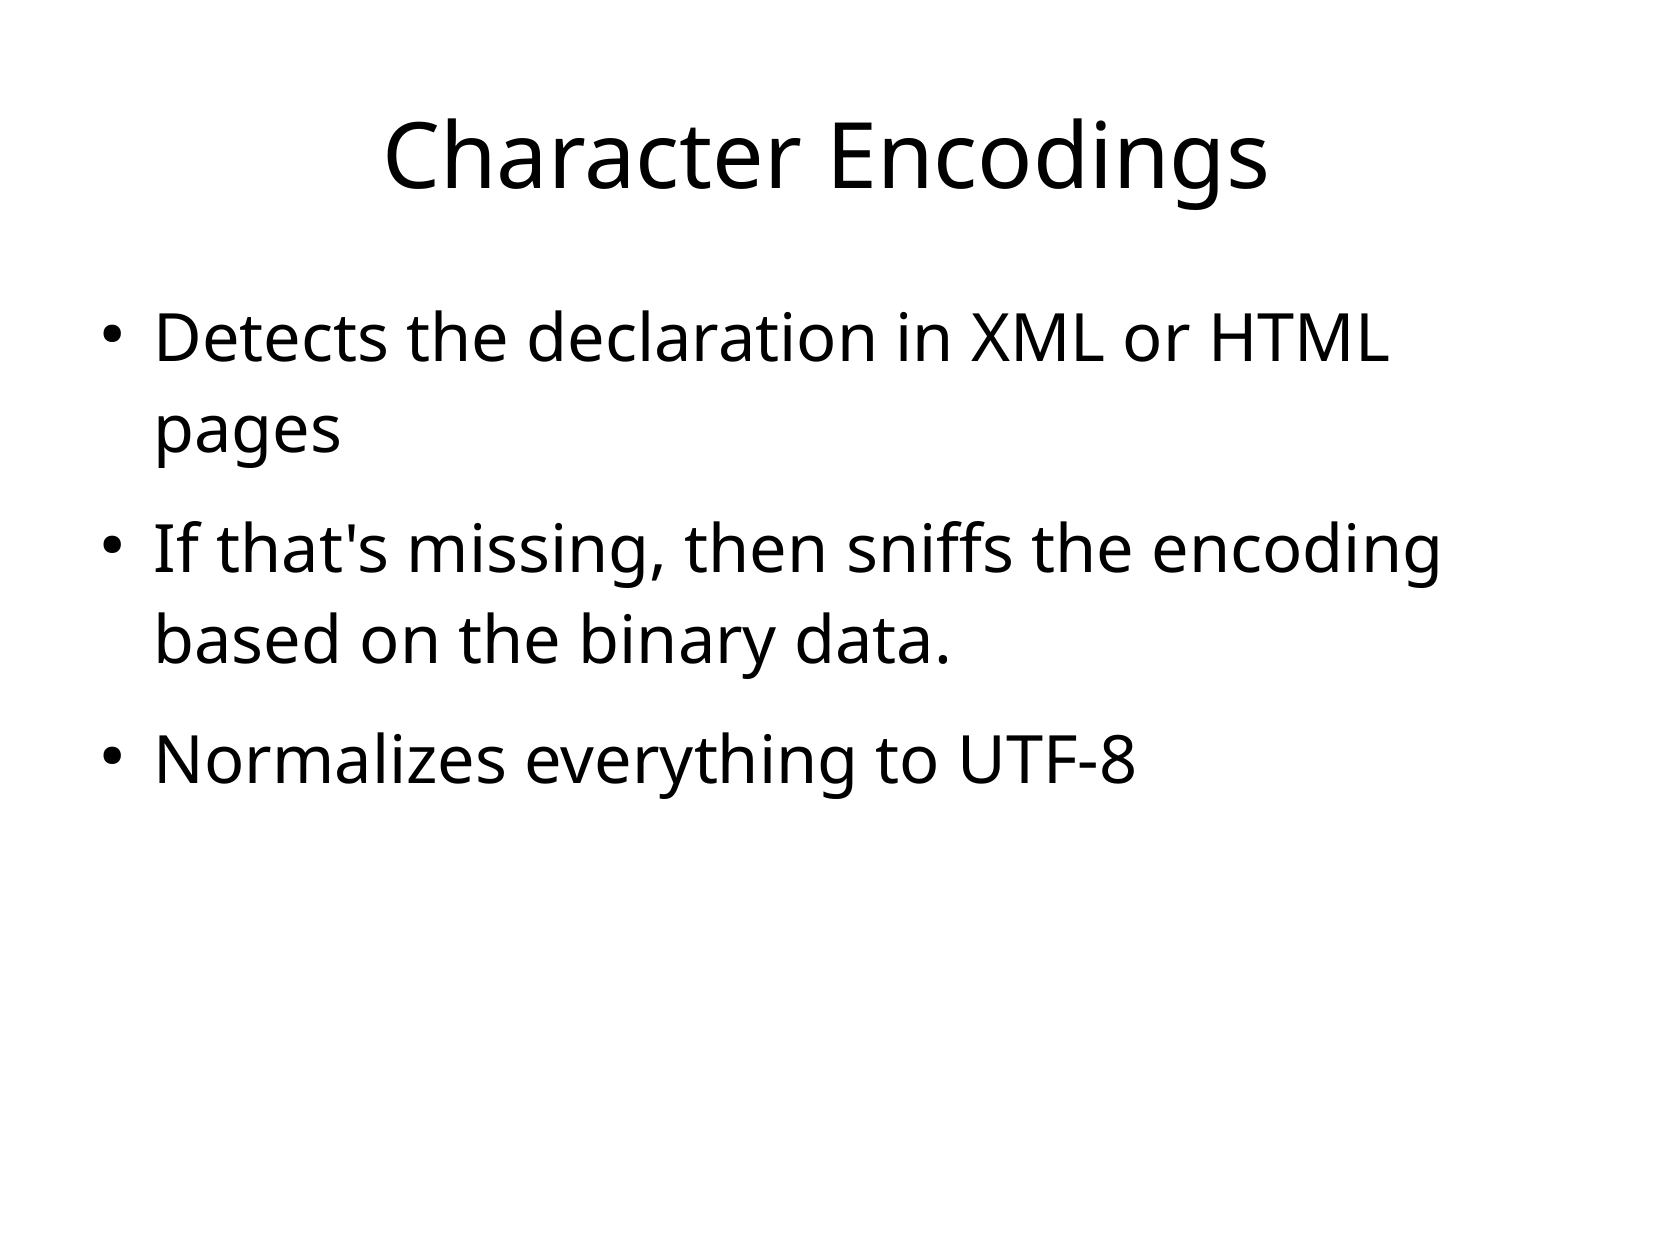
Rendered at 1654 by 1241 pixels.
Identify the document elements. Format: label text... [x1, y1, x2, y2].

list Detects the declaration in XML or HTML pages If that's missing, then sniffs the encoding based on the binary data. Normalizes everything to UTF-8 [82, 290, 1571, 1109]
title Character Encodings [82, 56, 1571, 250]
